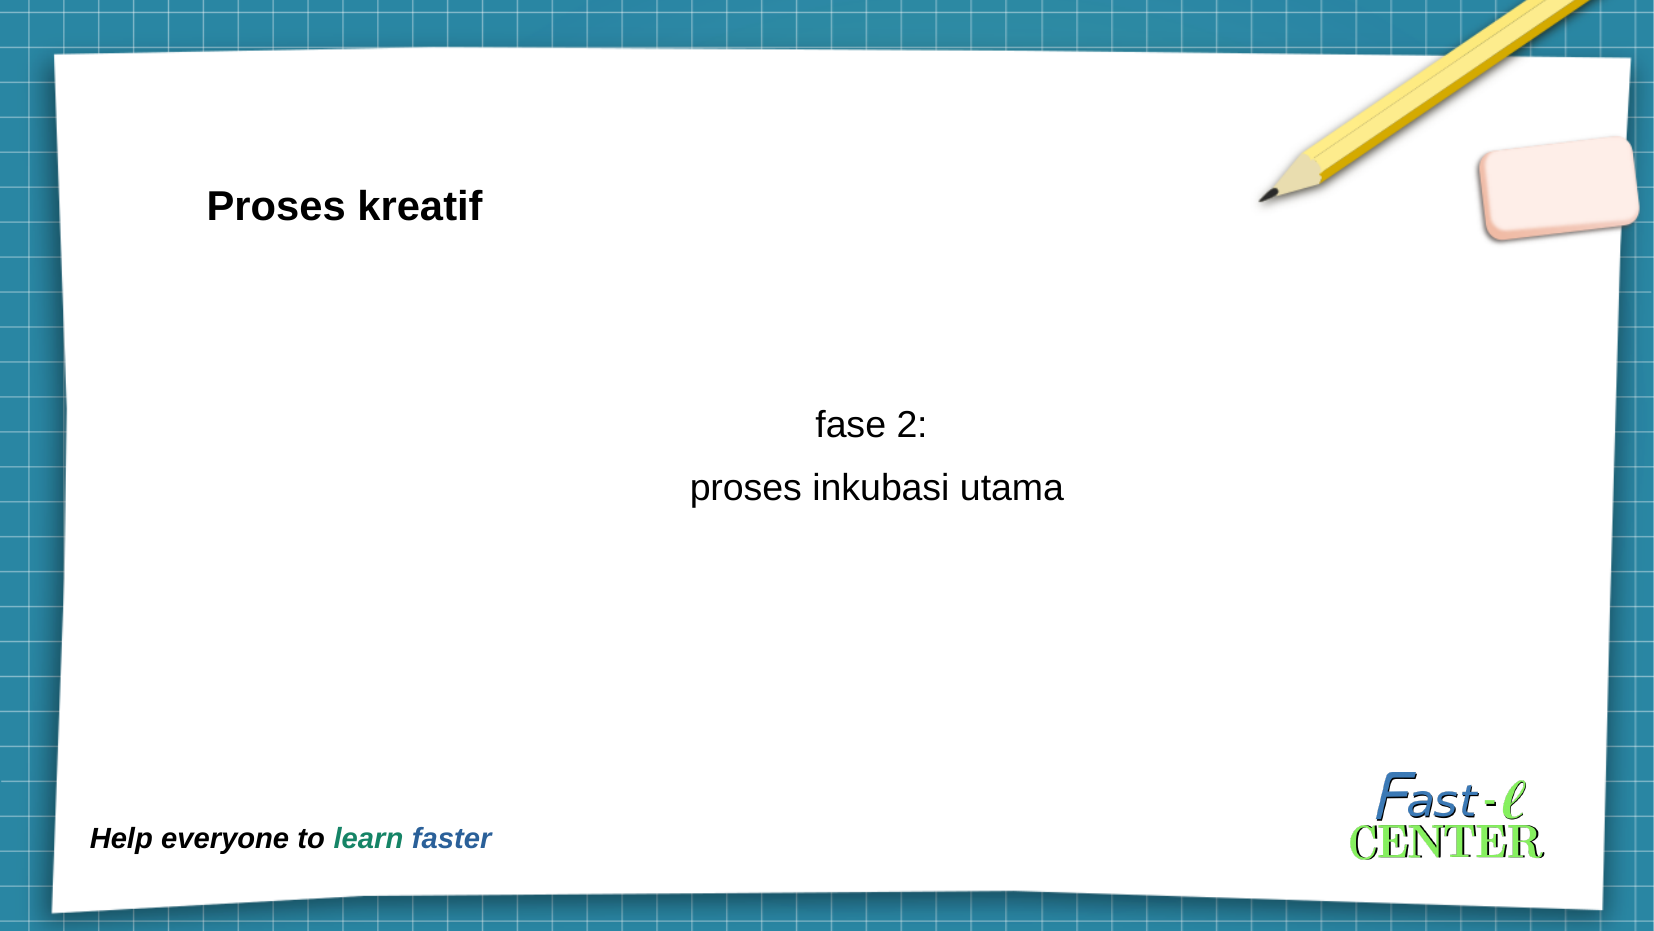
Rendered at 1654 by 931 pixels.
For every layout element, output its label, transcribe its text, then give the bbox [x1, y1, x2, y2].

text_box fase 2: proses inkubasi utama [675, 375, 1079, 516]
text_box Help everyone to learn faster [75, 814, 507, 863]
text_box Proses kreatif [191, 175, 676, 240]
picture [0, 0, 1654, 931]
